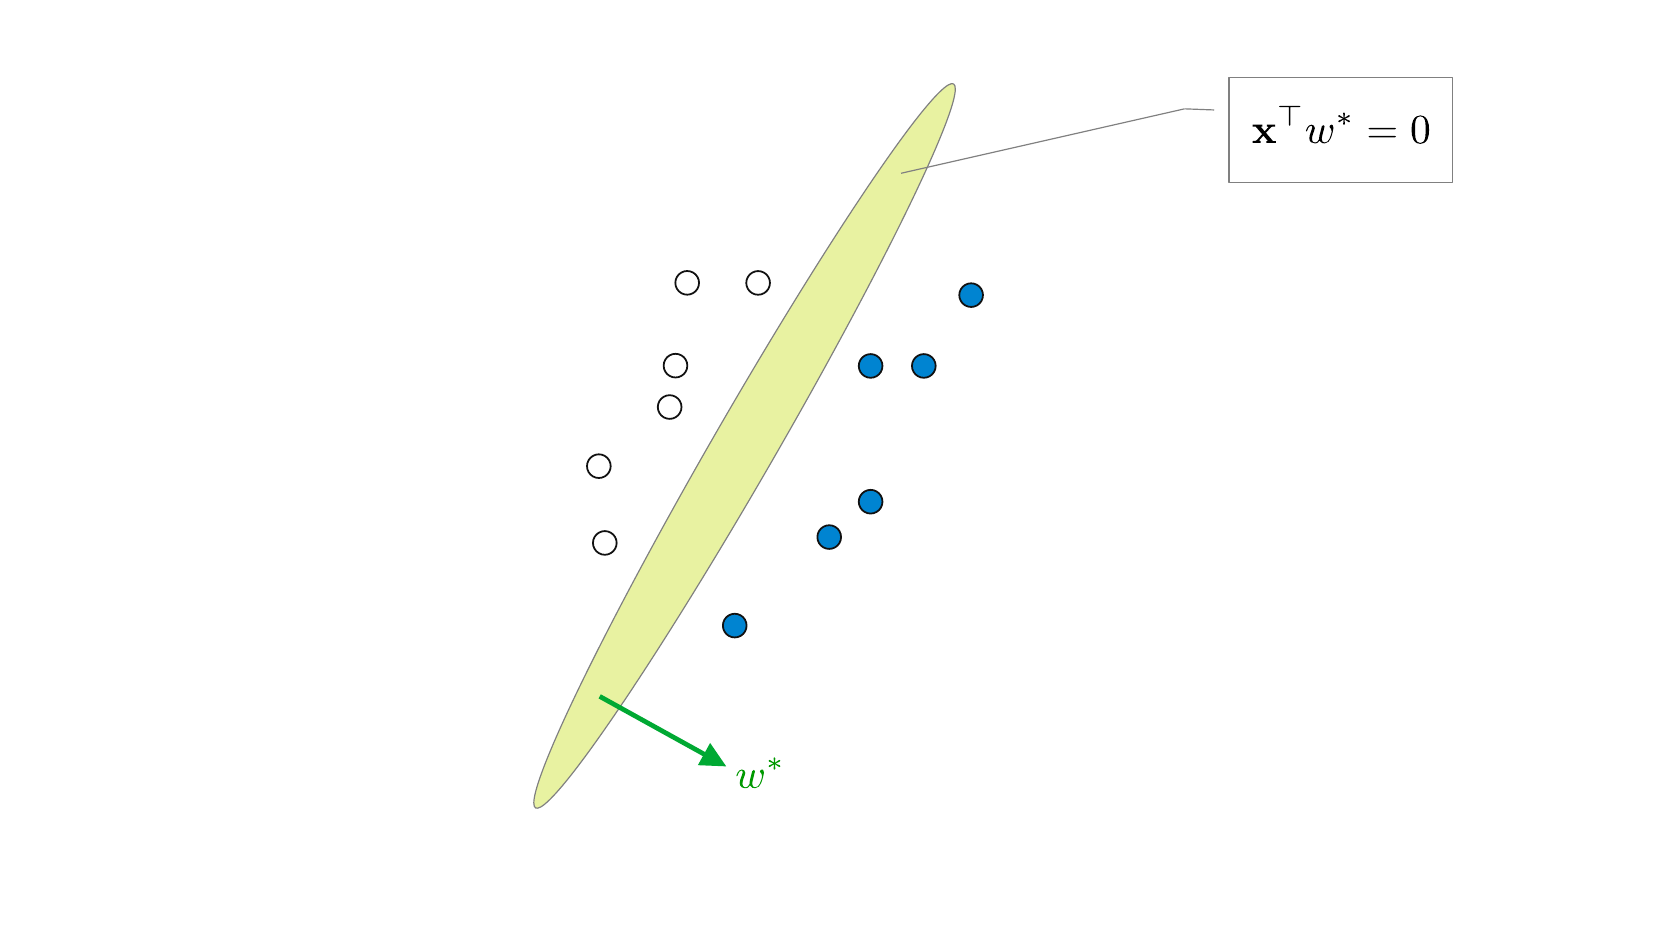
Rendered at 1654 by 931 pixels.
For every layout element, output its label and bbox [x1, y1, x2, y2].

text_box [533, 83, 956, 809]
picture [1250, 104, 1431, 146]
text_box [858, 354, 883, 378]
picture [735, 757, 781, 789]
text_box [817, 525, 842, 549]
text_box [722, 613, 747, 638]
text_box [858, 489, 883, 514]
text_box [959, 283, 983, 307]
text_box [911, 354, 936, 378]
